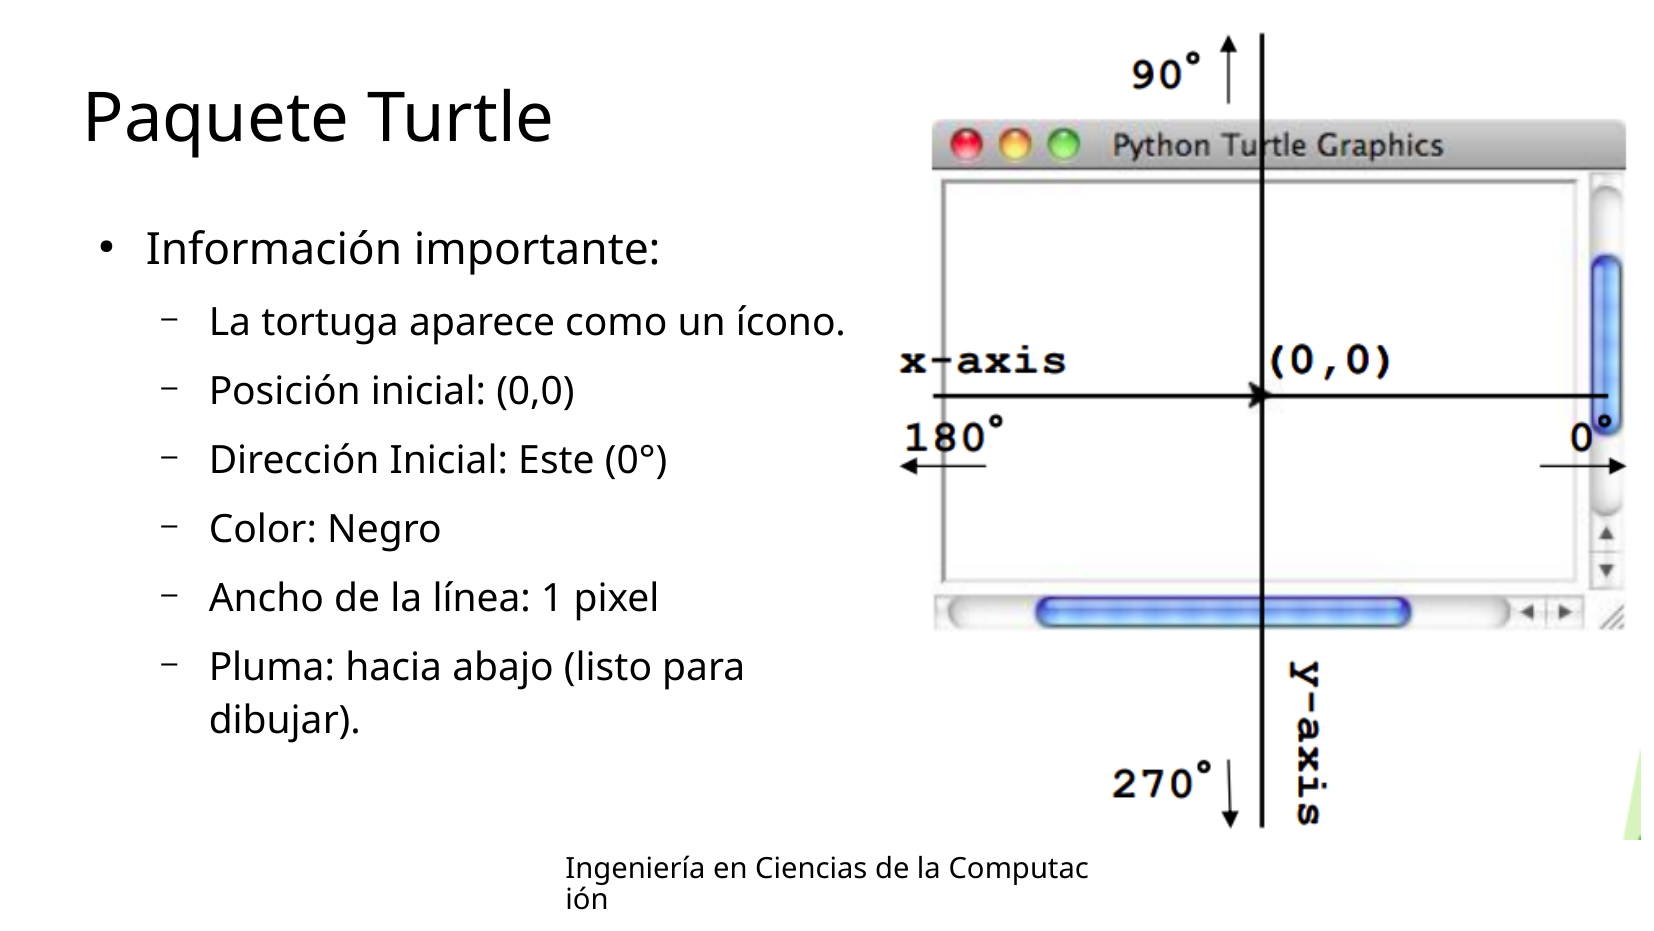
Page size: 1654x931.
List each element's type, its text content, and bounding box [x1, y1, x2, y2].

list Información importante: La tortuga aparece como un ícono. Posición inicial: (0,0) Dirección Inicial: Este (0°) Color: Negro Ancho de la línea: 1 pixel Pluma: hacia abajo (listo para dibujar). [82, 217, 856, 758]
title Paquete Turtle [82, 37, 867, 193]
picture [867, 12, 1641, 841]
